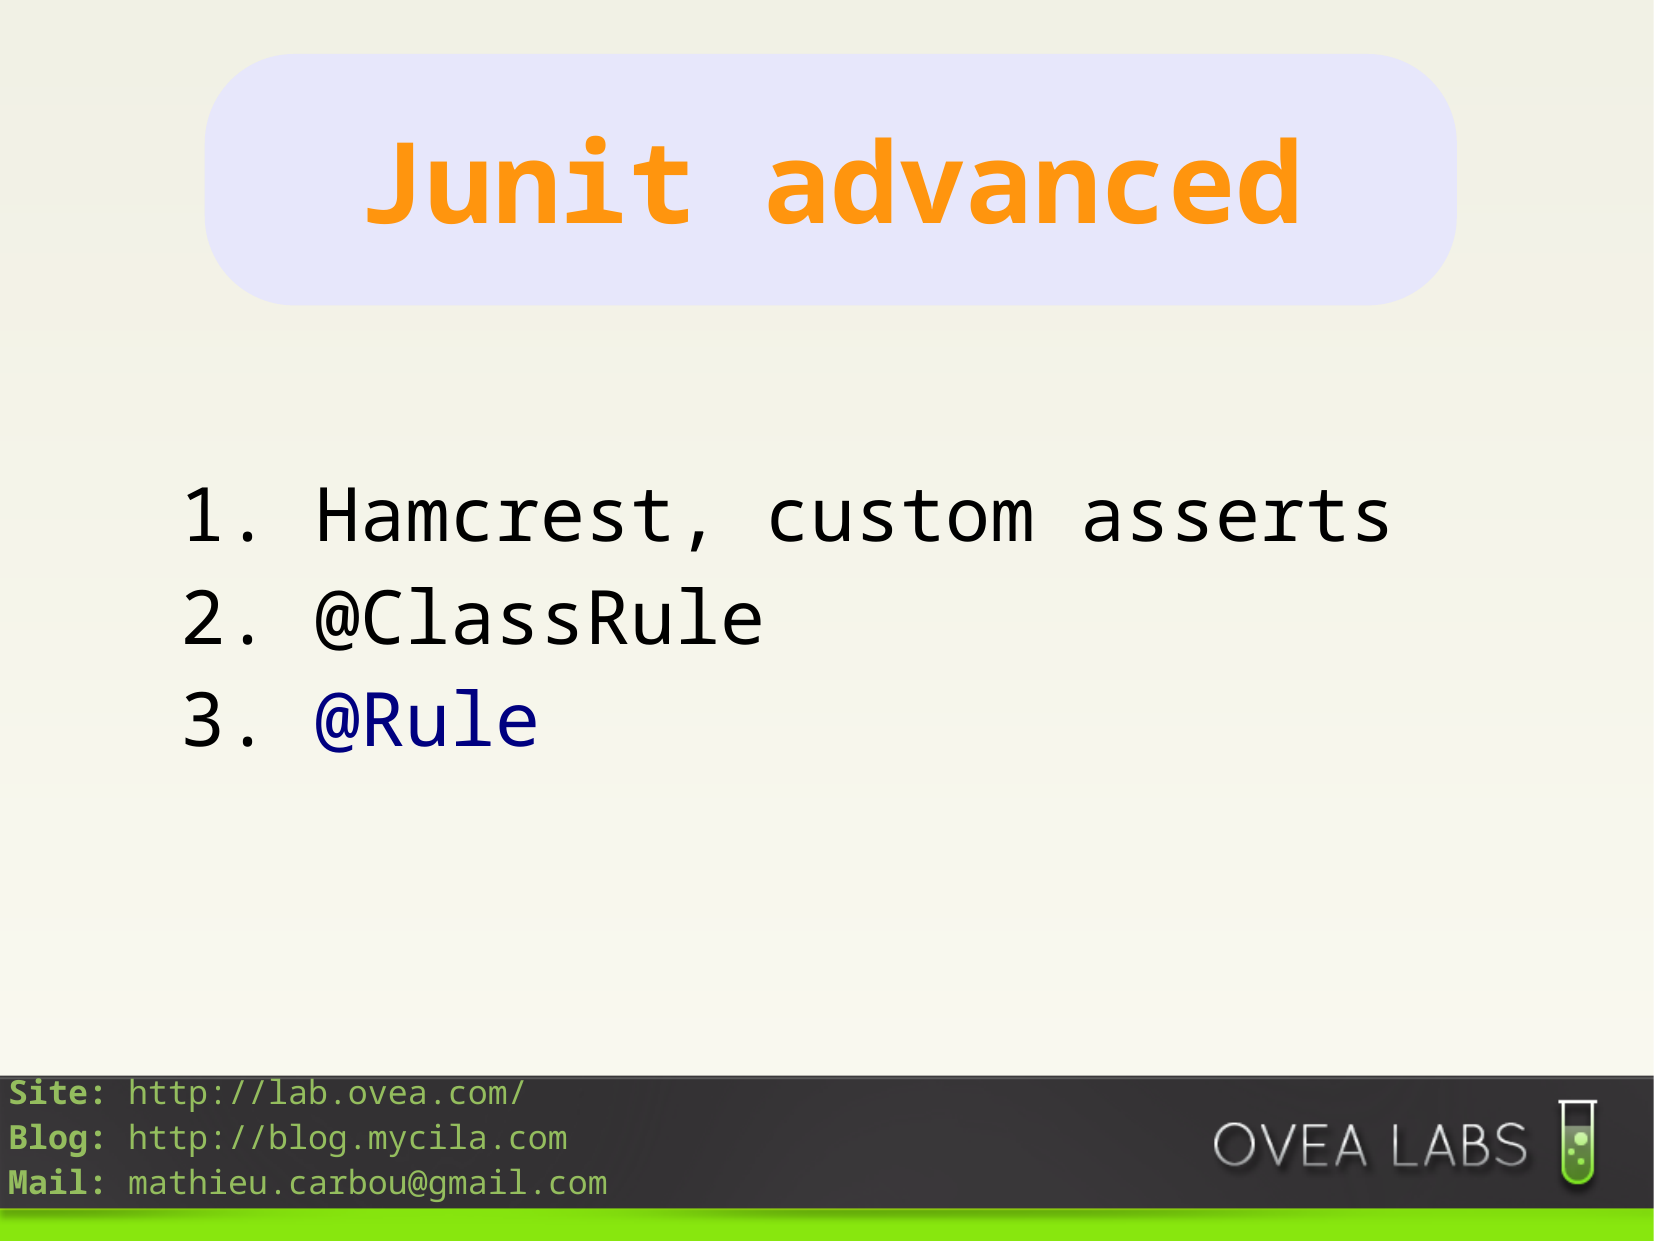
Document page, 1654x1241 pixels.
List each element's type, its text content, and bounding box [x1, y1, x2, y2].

picture [0, 0, 1654, 1241]
text_box Junit advanced [204, 53, 1457, 306]
text_box Hamcrest, custom asserts @ClassRule @Rule [165, 454, 1517, 976]
